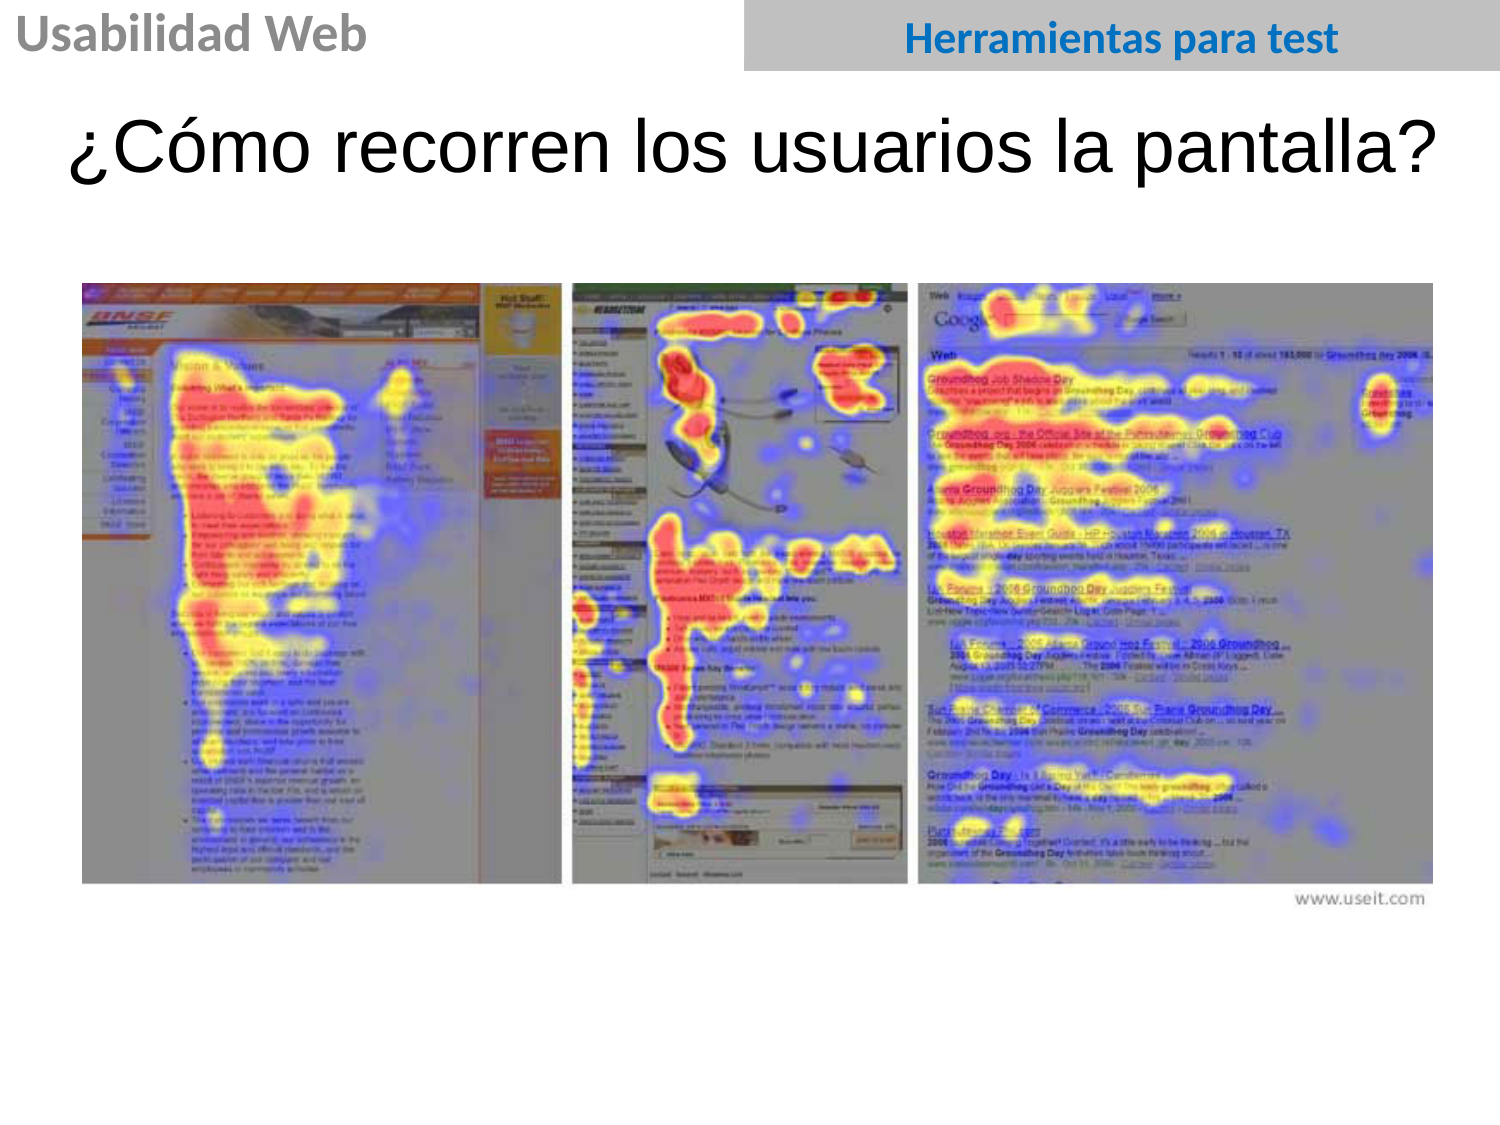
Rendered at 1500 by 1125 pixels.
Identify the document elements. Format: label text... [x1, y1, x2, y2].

text_box ¿Cómo recorren los usuarios la pantalla? [41, 90, 1465, 266]
title Usabilidad Web [0, 0, 745, 60]
title Herramientas para test [744, 0, 1500, 71]
picture [82, 283, 1433, 910]
